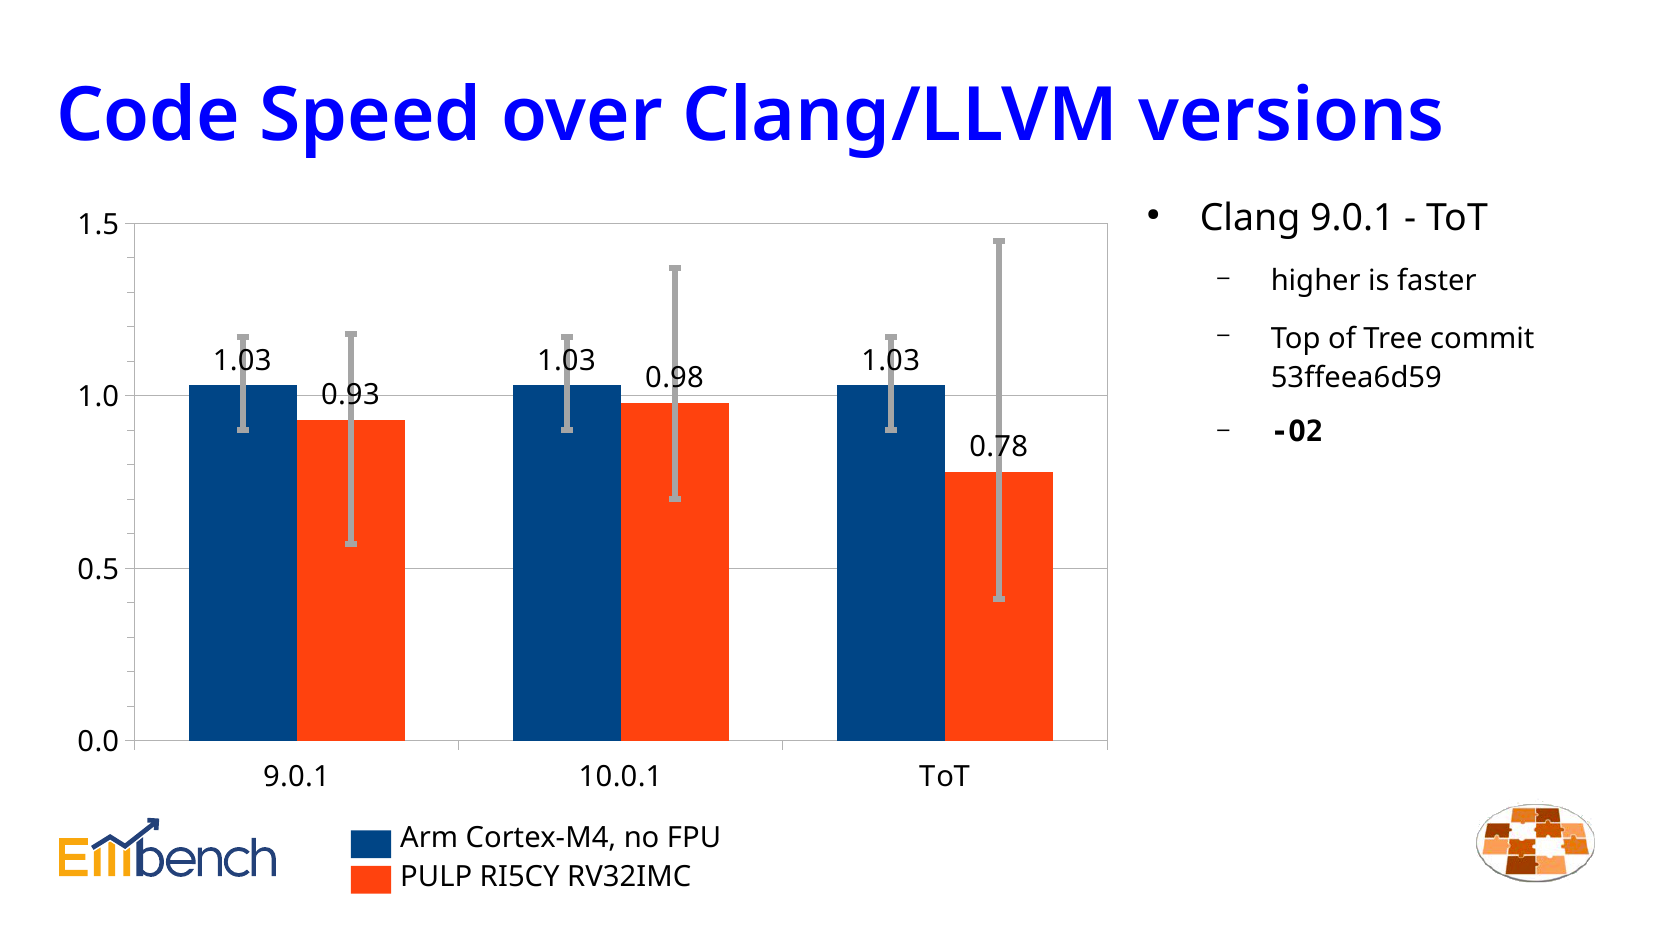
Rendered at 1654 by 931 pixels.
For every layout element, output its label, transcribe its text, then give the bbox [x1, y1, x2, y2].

text_box Arm Cortex-M4, no FPU PULP RI5CY RV32IMC [385, 808, 1123, 910]
picture [1476, 809, 1595, 883]
title Code Speed over Clang/LLVM versions [56, 49, 1597, 173]
chart [56, 190, 1129, 809]
list Clang 9.0.1 - ToT higher is faster Top of Tree commit 53ffeea6d59 -O2 [1129, 190, 1598, 809]
text_box [350, 830, 392, 859]
text_box [350, 865, 392, 894]
